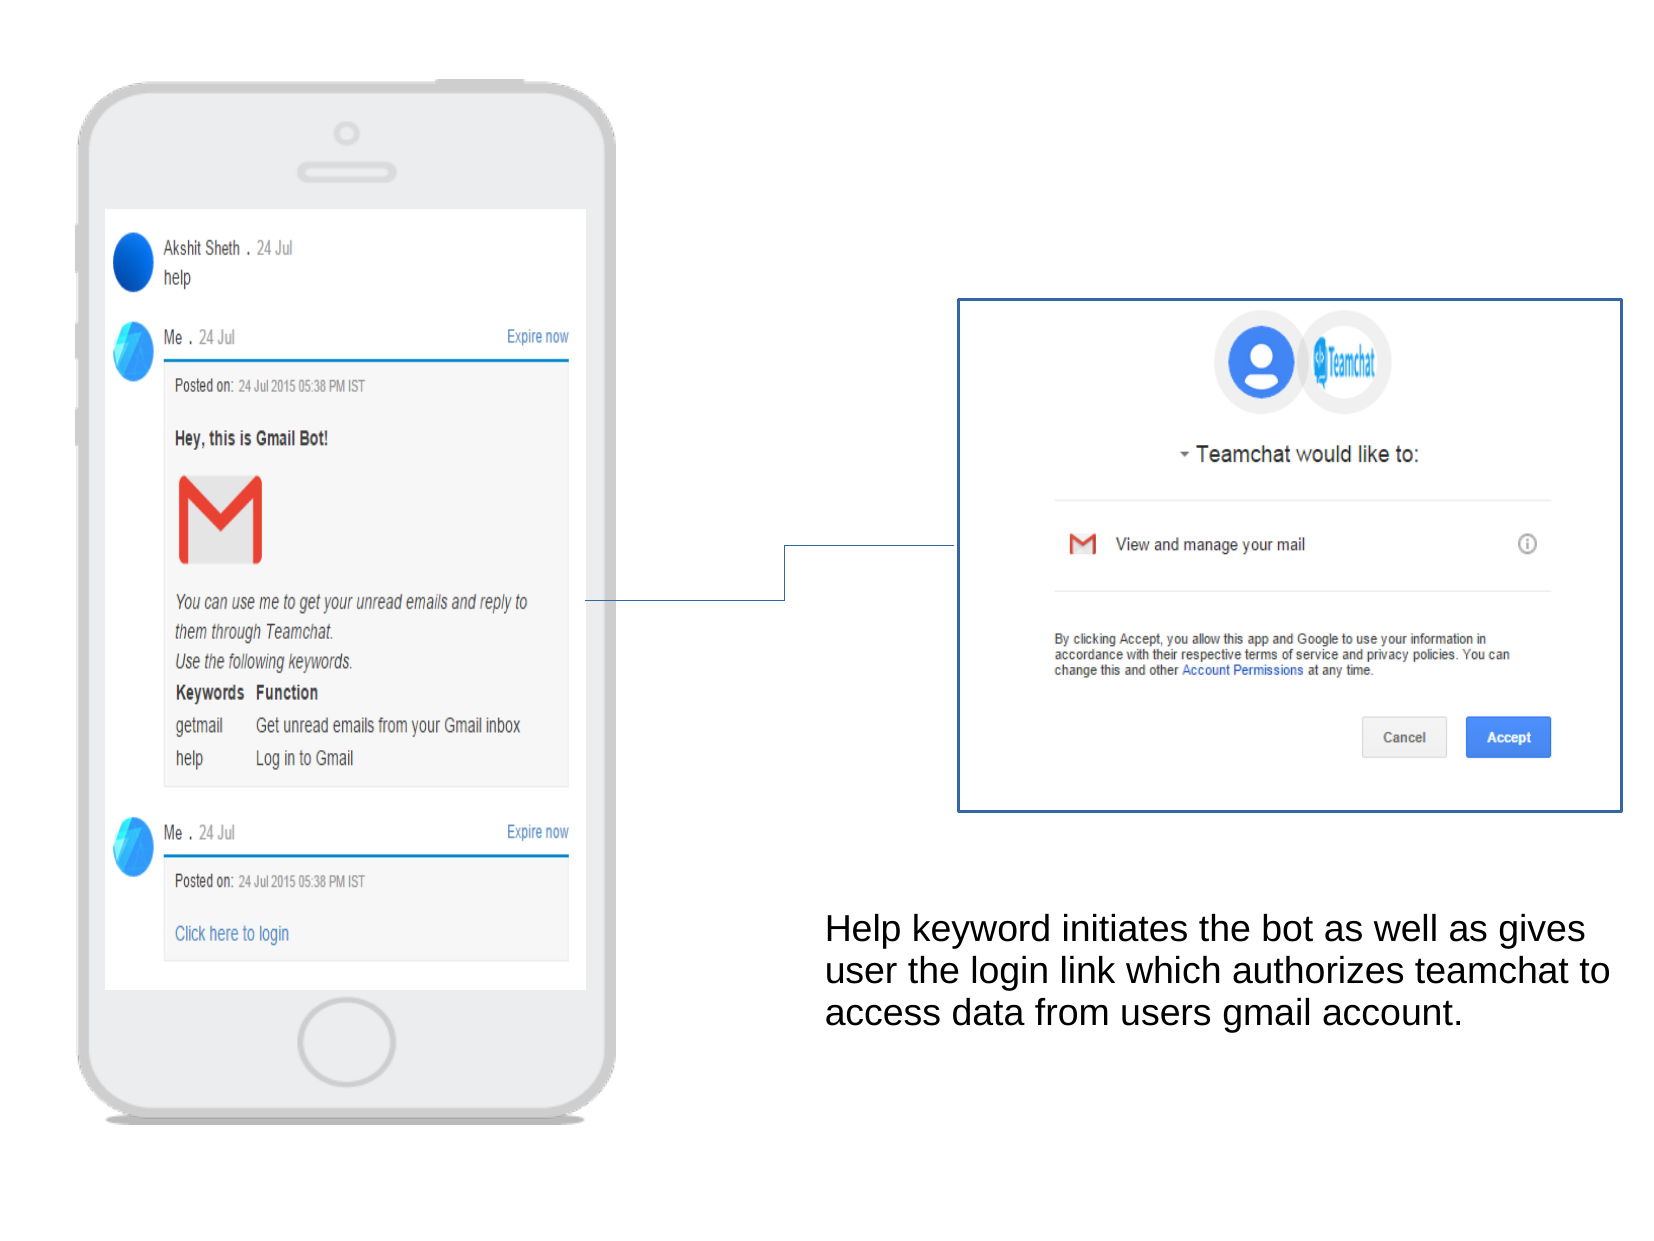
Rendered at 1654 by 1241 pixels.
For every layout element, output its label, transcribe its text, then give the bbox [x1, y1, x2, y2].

text_box Help keyword initiates the bot as well as gives user the login link which authorizes teamchat to access data from users gmail account. [810, 900, 1637, 1041]
picture [960, 300, 1621, 811]
picture [75, 79, 616, 1126]
